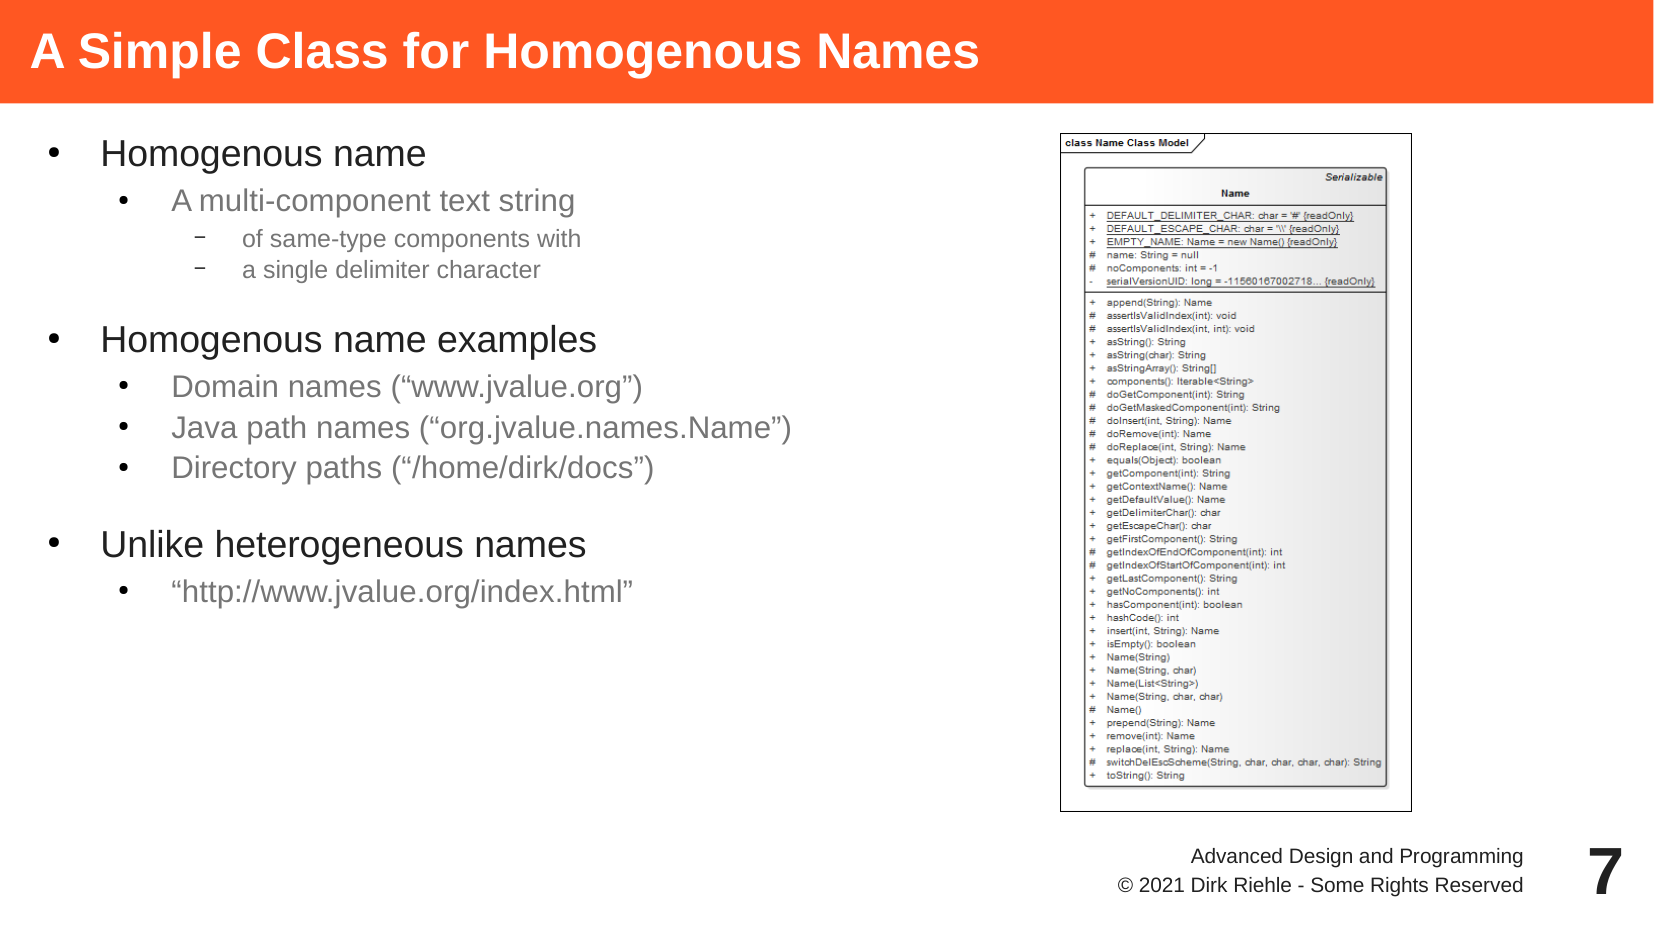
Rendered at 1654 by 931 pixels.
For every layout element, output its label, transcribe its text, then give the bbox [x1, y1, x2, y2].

title A Simple Class for Homogenous Names [0, 0, 1654, 104]
picture [1004, 132, 1467, 813]
list Homogenous name A multi-component text string of same-type components with a single delimiter character Homogenous name examples Domain names (“www.jvalue.org”) Java path names (“org.jvalue.names.Name”) Directory paths (“/home/dirk/docs”) Unlike heterogeneous names “http://www.jvalue.org/index.html” [29, 132, 808, 813]
